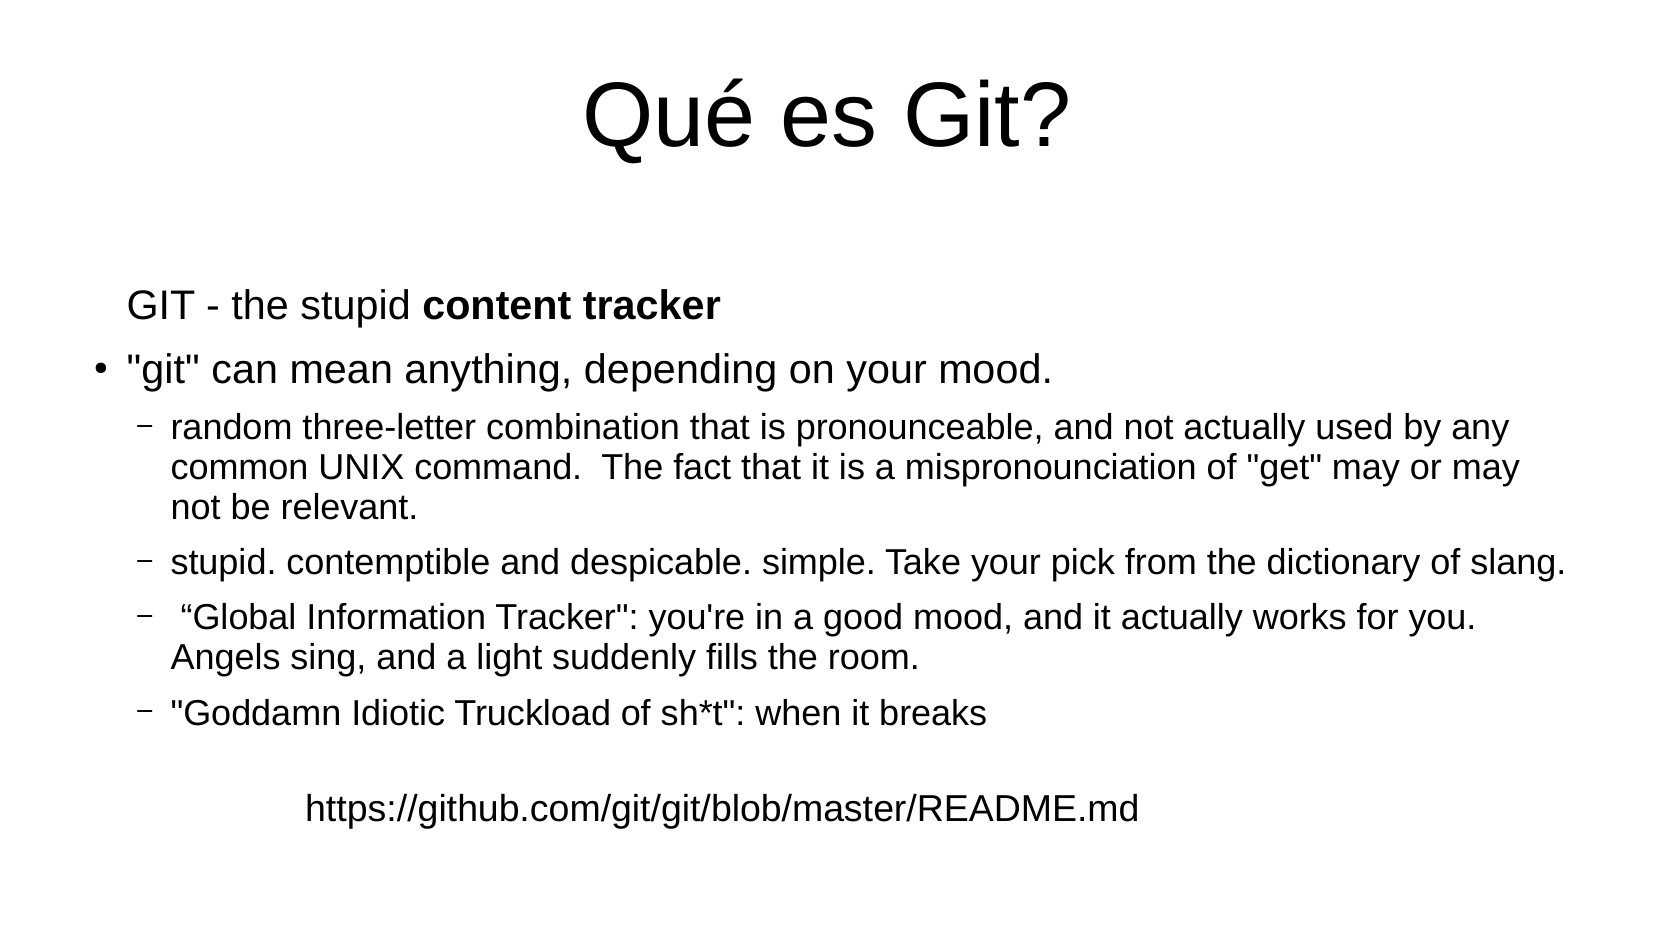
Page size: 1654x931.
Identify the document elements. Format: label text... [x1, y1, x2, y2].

list GIT - the stupid content tracker "git" can mean anything, depending on your mood. random three-letter combination that is pronounceable, and not actually used by any common UNIX command. The fact that it is a mispronounciation of "get" may or may not be relevant. stupid. contemptible and despicable. simple. Take your pick from the dictionary of slang. “Global Information Tracker": you're in a good mood, and it actually works for you. Angels sing, and a light suddenly fills the room. "Goddamn Idiotic Truckload of sh*t": when it breaks [82, 217, 1571, 758]
text_box https://github.com/git/git/blob/master/README.md [290, 780, 1156, 837]
title Qué es Git? [82, 37, 1571, 193]
